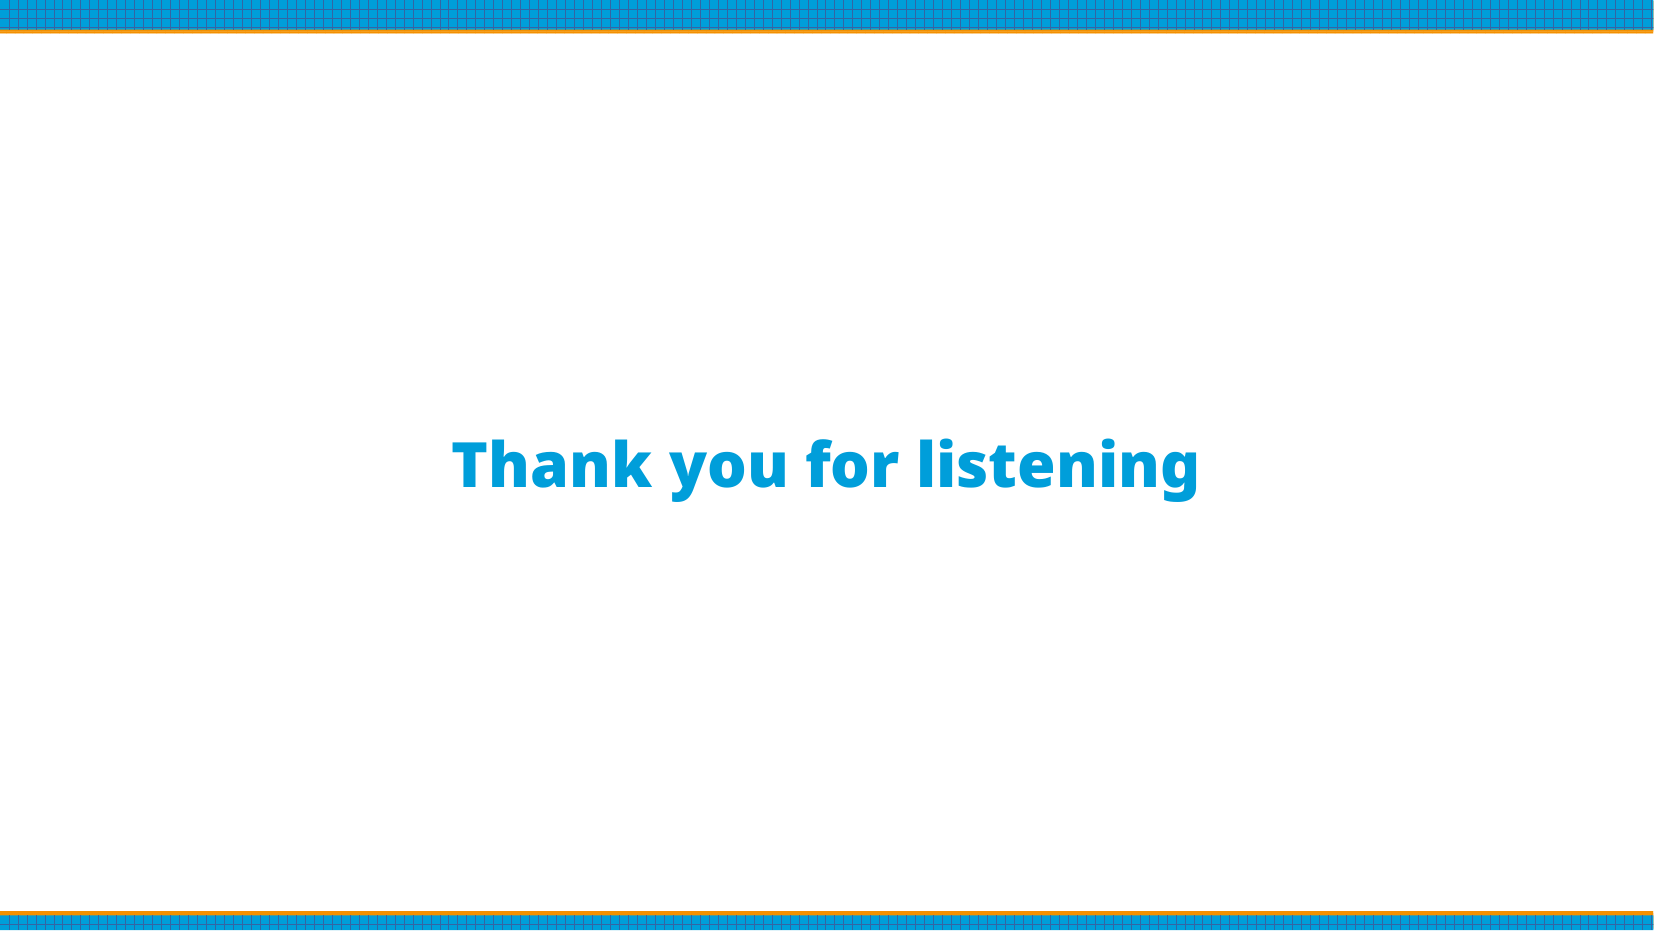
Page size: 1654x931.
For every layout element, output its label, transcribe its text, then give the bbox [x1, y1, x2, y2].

subtitle Thank you for listening [82, 103, 1571, 824]
